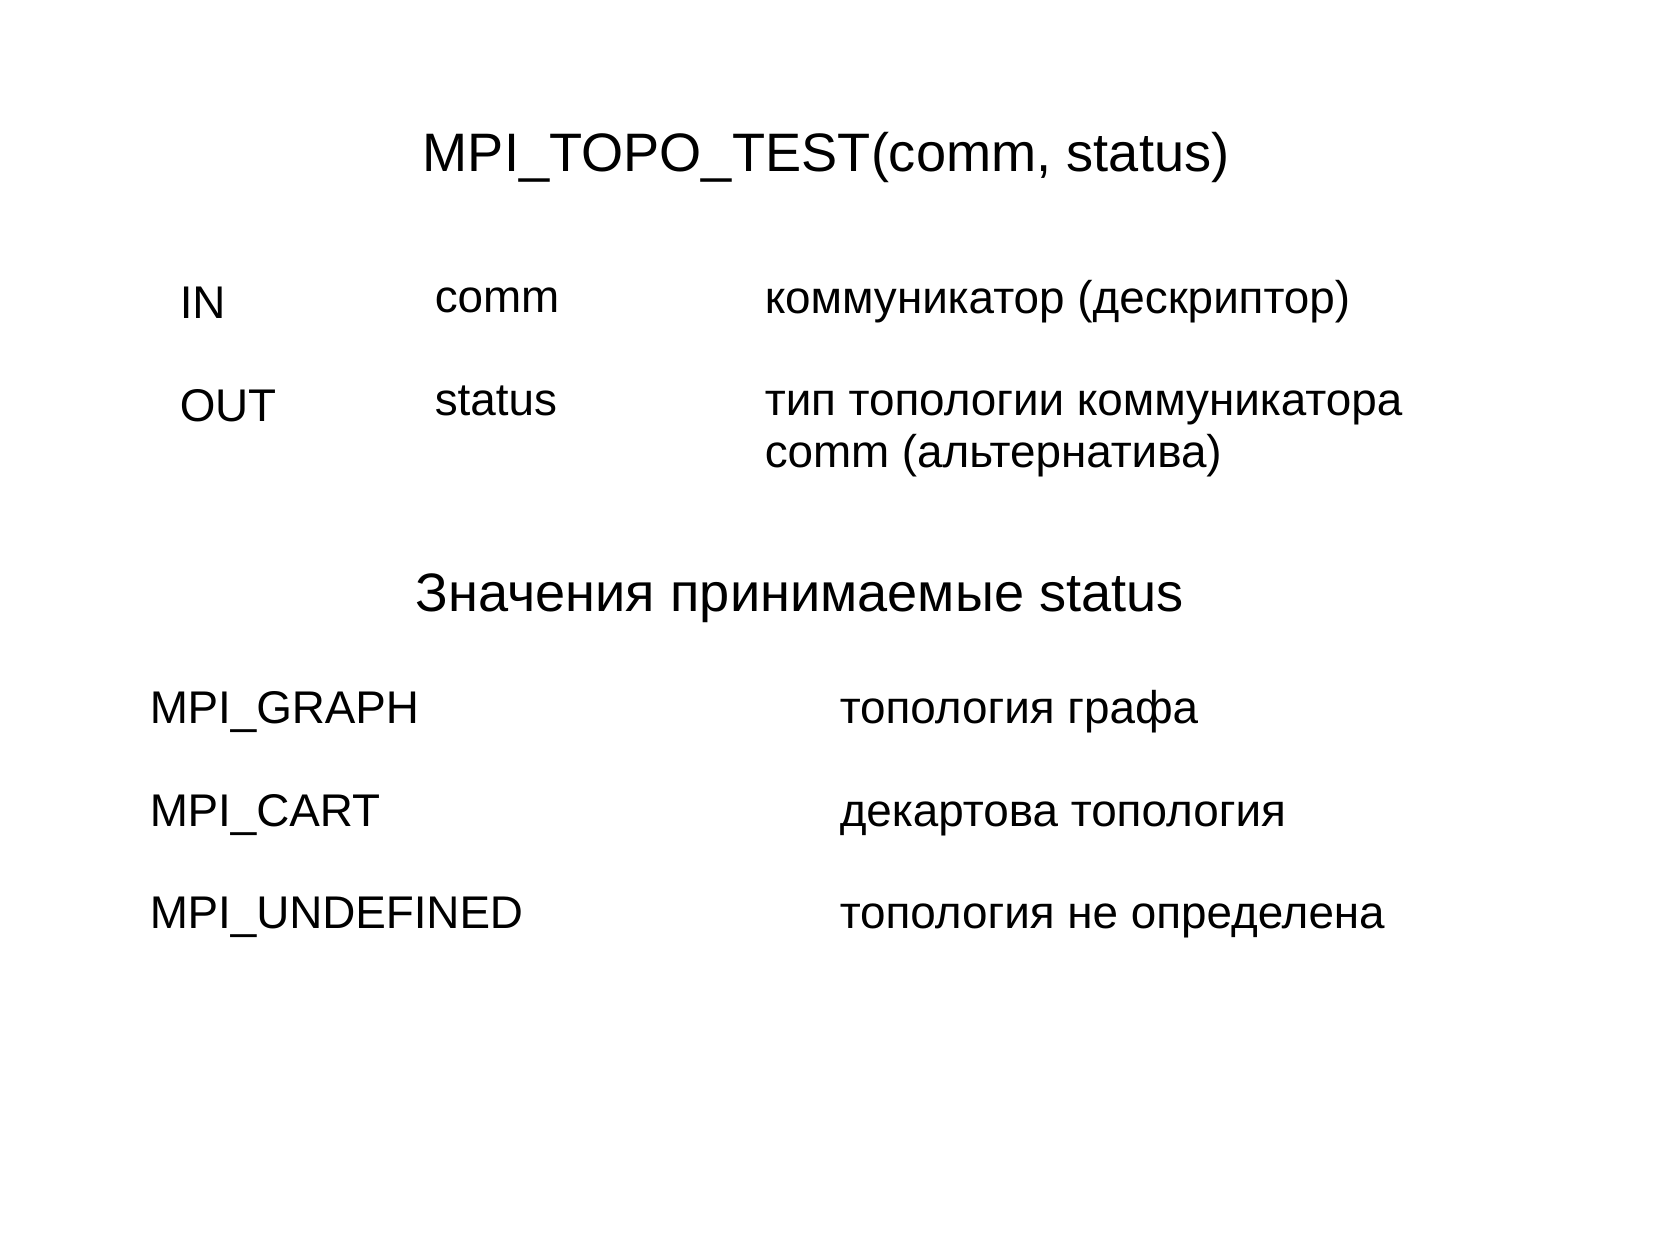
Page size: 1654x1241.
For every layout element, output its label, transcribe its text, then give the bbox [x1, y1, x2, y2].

text_box MPI_GRAPH MPI_CART MPI_UNDEFINED [135, 675, 539, 944]
text_box IN OUT [165, 270, 292, 438]
text_box коммуникатор (дескриптор) тип топологии коммуникатора comm (альтернатива) [750, 264, 1431, 483]
text_box топология графа декартова топология топология не определена [825, 675, 1400, 944]
text_box comm status [420, 263, 575, 431]
text_box Значения принимаемые status [400, 555, 1201, 631]
title MPI_TOPO_TEST(comm, status) [82, 49, 1571, 257]
